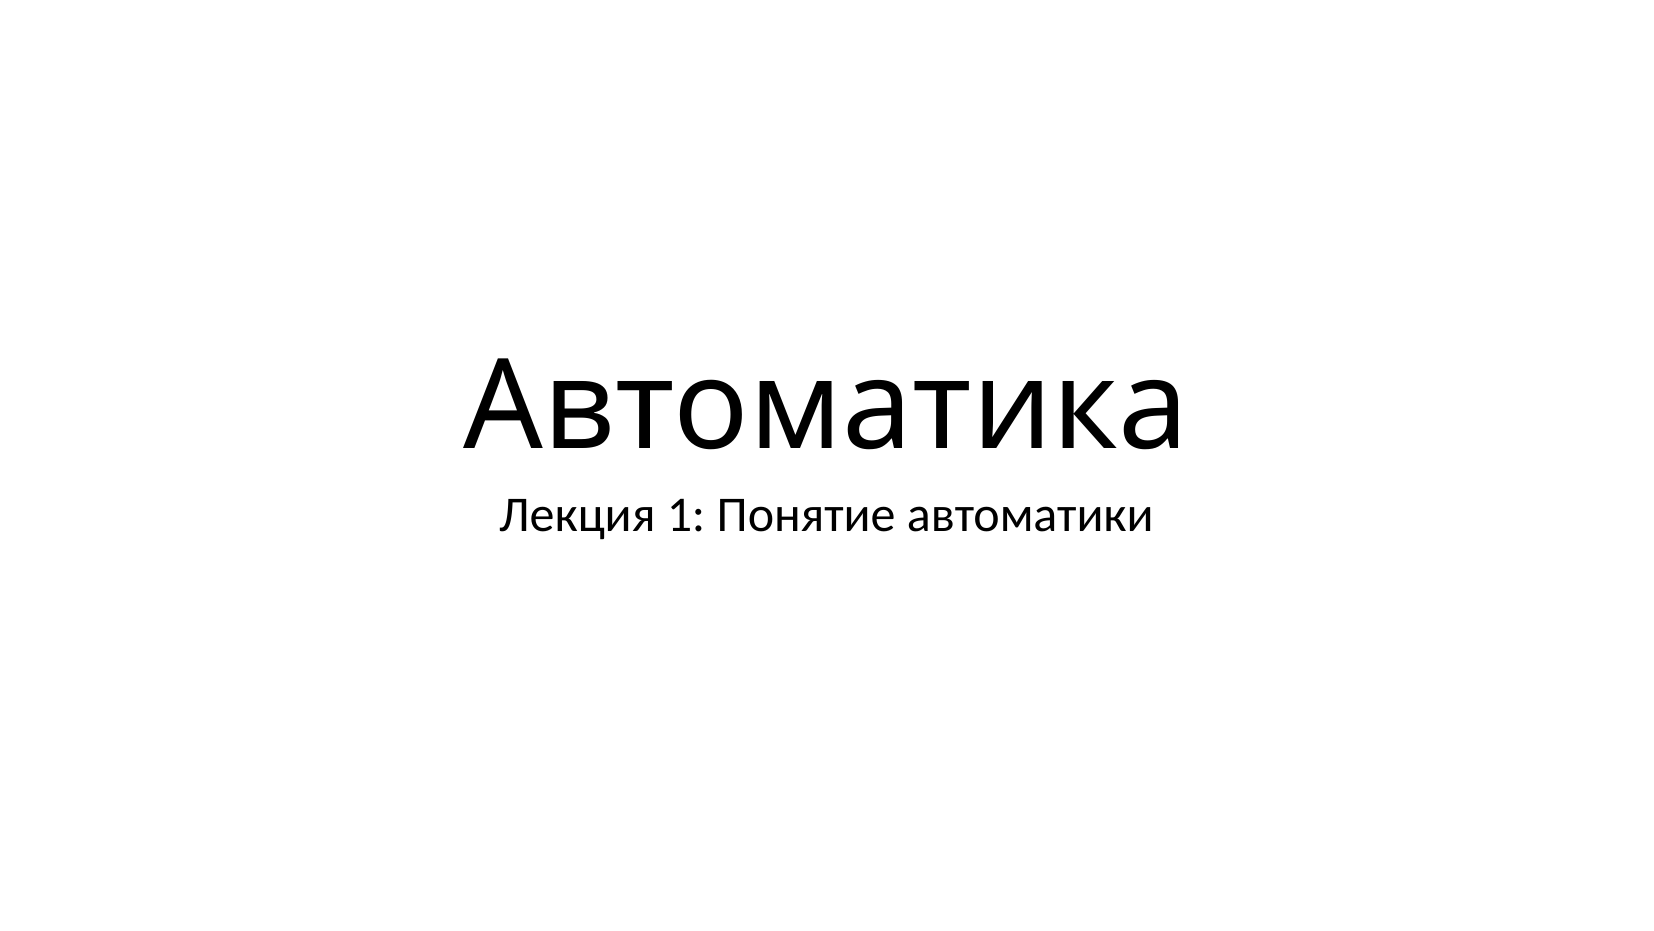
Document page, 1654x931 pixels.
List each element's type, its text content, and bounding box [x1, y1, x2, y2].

title Автоматика [206, 152, 1447, 476]
subtitle Лекция 1: Понятие автоматики [206, 488, 1447, 713]
